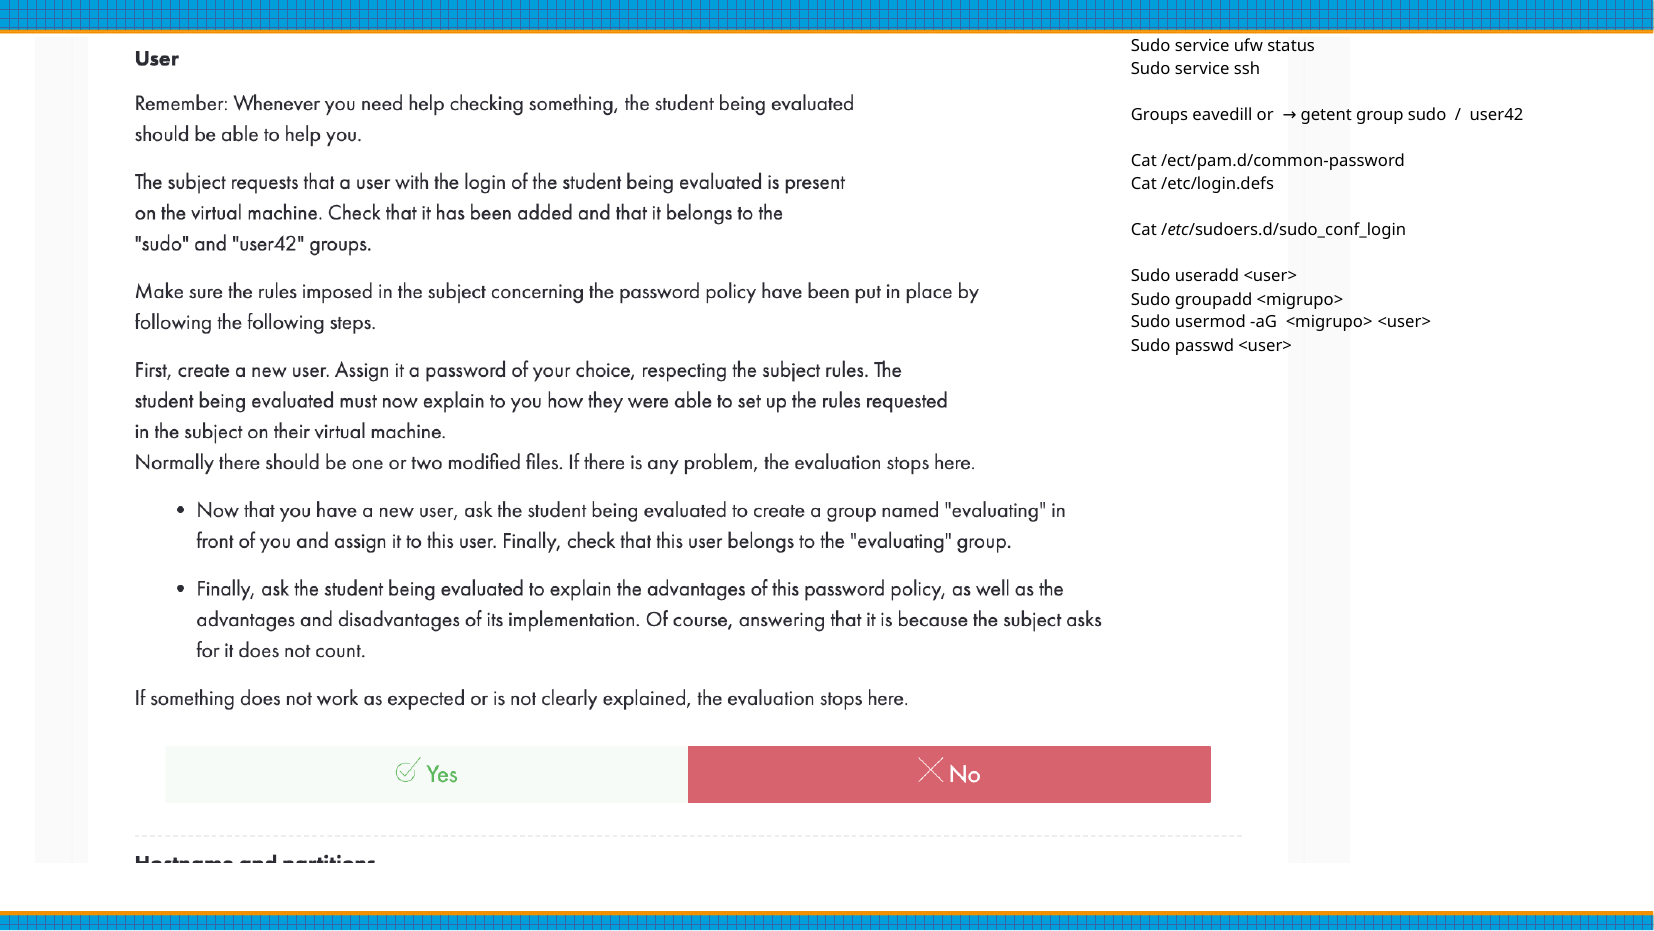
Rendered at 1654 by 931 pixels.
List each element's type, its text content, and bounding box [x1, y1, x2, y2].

text_box Sudo service ufw status Sudo service ssh Groups eavedill or → getent group sudo / user42 Cat /ect/pam.d/common-password Cat /etc/login.defs Cat /etc/sudoers.d/sudo_conf_login Sudo useradd <user> Sudo groupadd <migrupo> Sudo usermod -aG <migrupo> <user> Sudo passwd <user> [1125, 37, 1651, 376]
picture [34, 37, 1351, 863]
